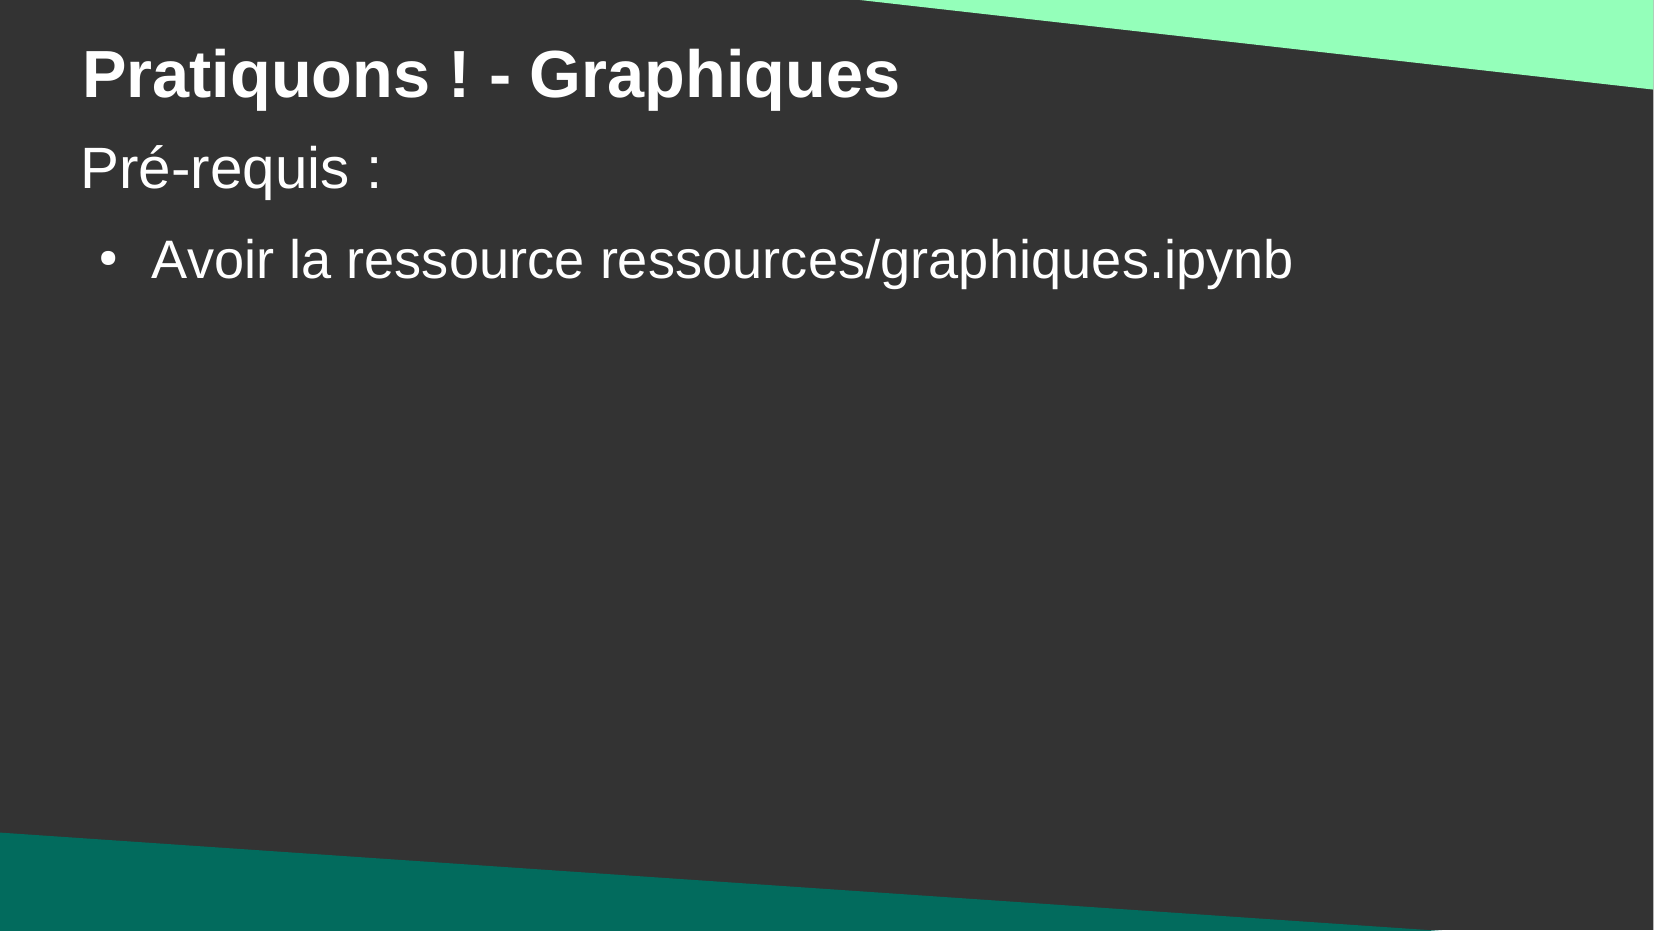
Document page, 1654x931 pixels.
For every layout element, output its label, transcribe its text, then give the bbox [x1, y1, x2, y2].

list Pré-requis : Avoir la ressource ressources/graphiques.ipynb [80, 135, 1620, 296]
text_box [859, 0, 1654, 90]
title Pratiquons ! - Graphiques [82, 37, 1571, 114]
